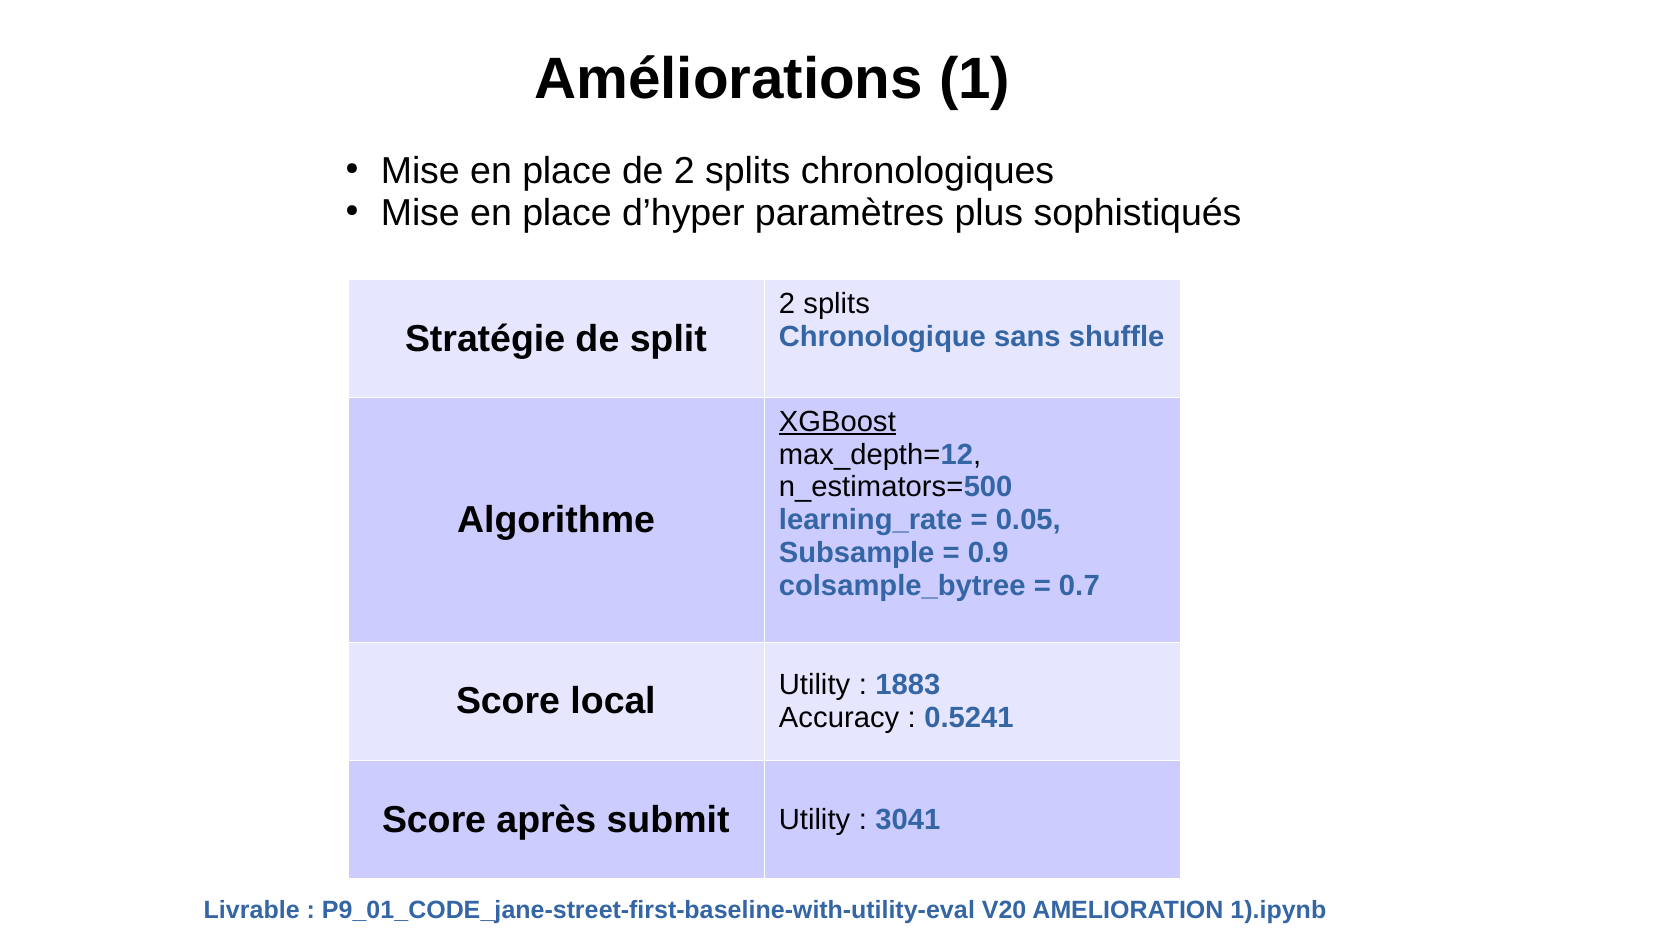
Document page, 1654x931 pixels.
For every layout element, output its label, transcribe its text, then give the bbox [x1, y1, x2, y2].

table_cell Utility : 1883 Accuracy : 0.5241 [765, 643, 1180, 760]
text_box Livrable : P9_01_CODE_jane-street-first-baseline-with-utility-eval V20 AMELIORATION 1).ipynb [188, 888, 1645, 931]
text_box Mise en place de 2 splits chronologiques Mise en place d’hyper paramètres plus sophistiqués [330, 141, 1654, 241]
text_box Améliorations (1) [519, 38, 1467, 119]
table_cell Algorithme [349, 398, 764, 642]
table_header Stratégie de split [349, 280, 764, 397]
table_cell XGBoost max_depth=12, n_estimators=500 learning_rate = 0.05, Subsample = 0.9 colsample_bytree = 0.7 [765, 398, 1180, 642]
table_cell Score local [349, 643, 764, 760]
table_cell Utility : 3041 [765, 761, 1180, 878]
table_cell Score après submit [349, 761, 764, 878]
table_header 2 splits Chronologique sans shuffle [765, 280, 1180, 397]
